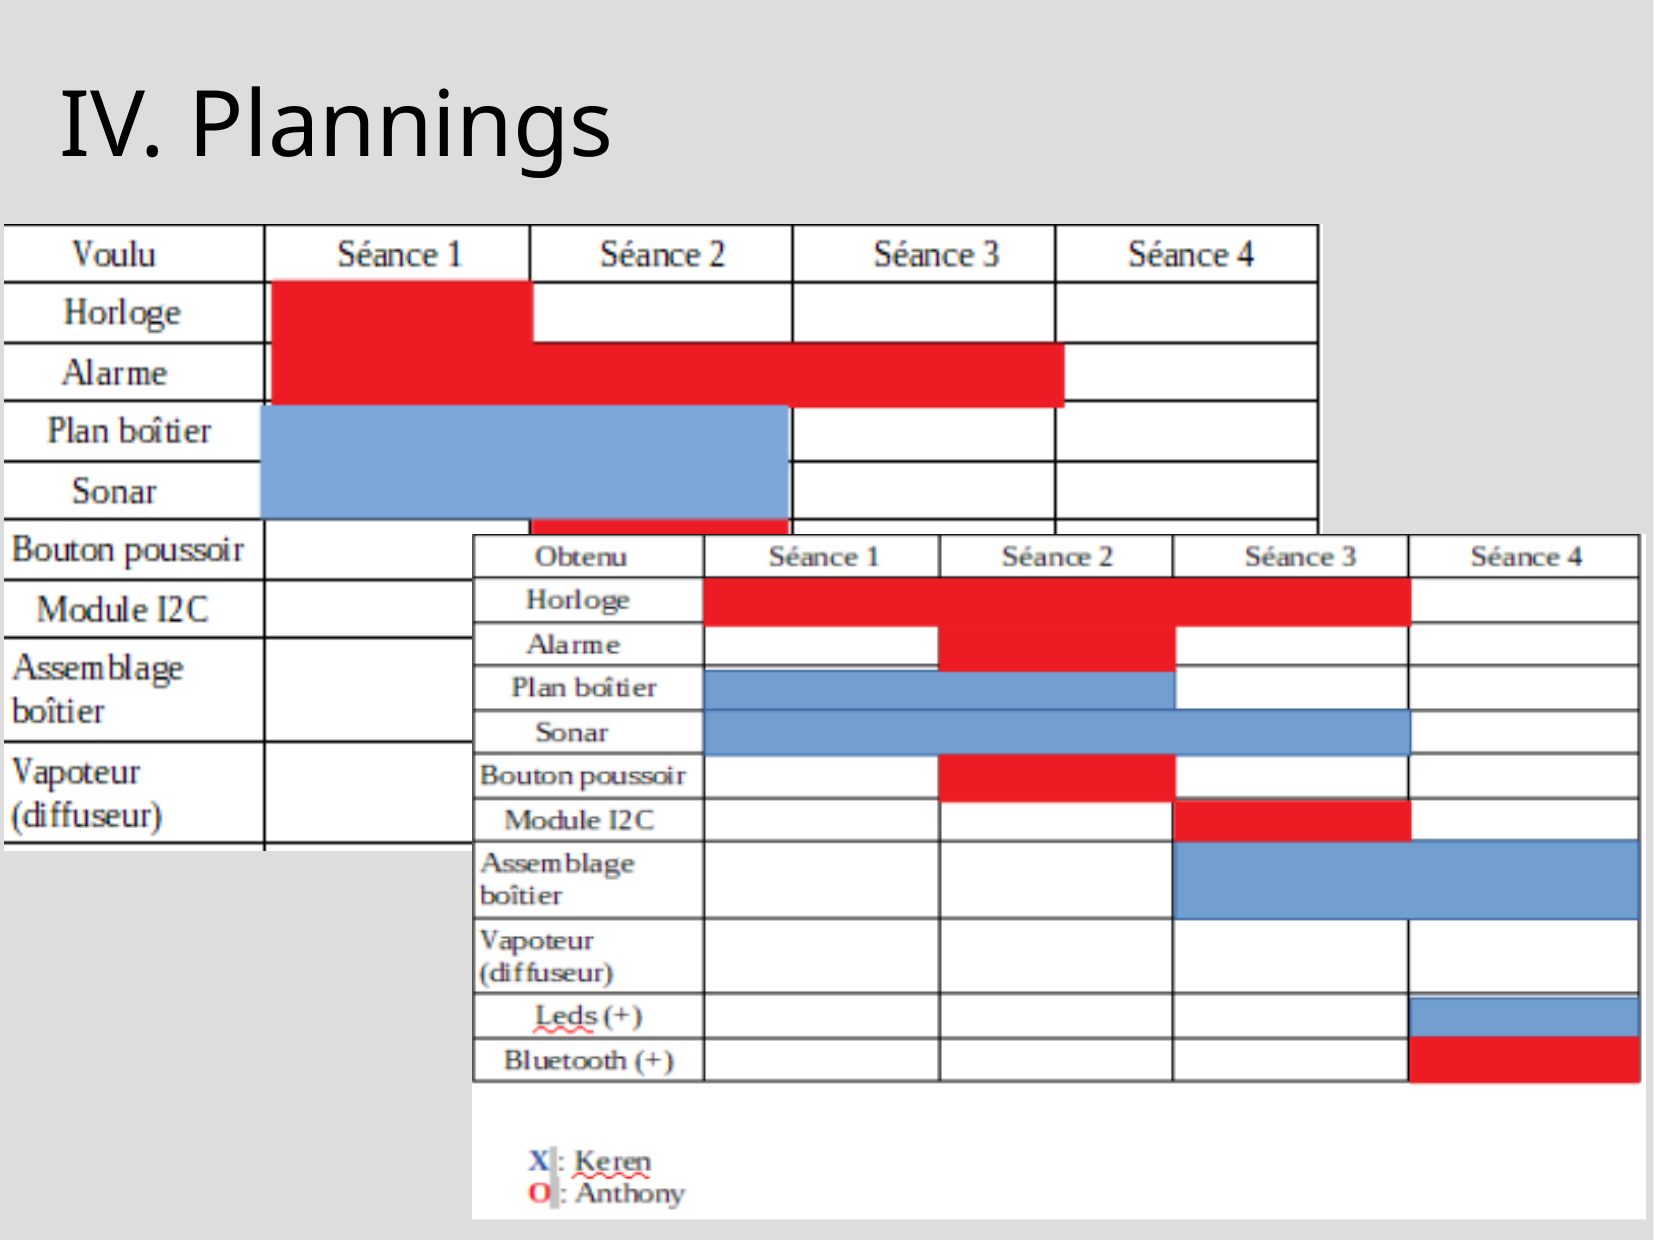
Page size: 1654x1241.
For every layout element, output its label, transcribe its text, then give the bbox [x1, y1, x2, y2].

picture [4, 224, 1646, 1224]
title IV. Plannings [59, 17, 615, 224]
